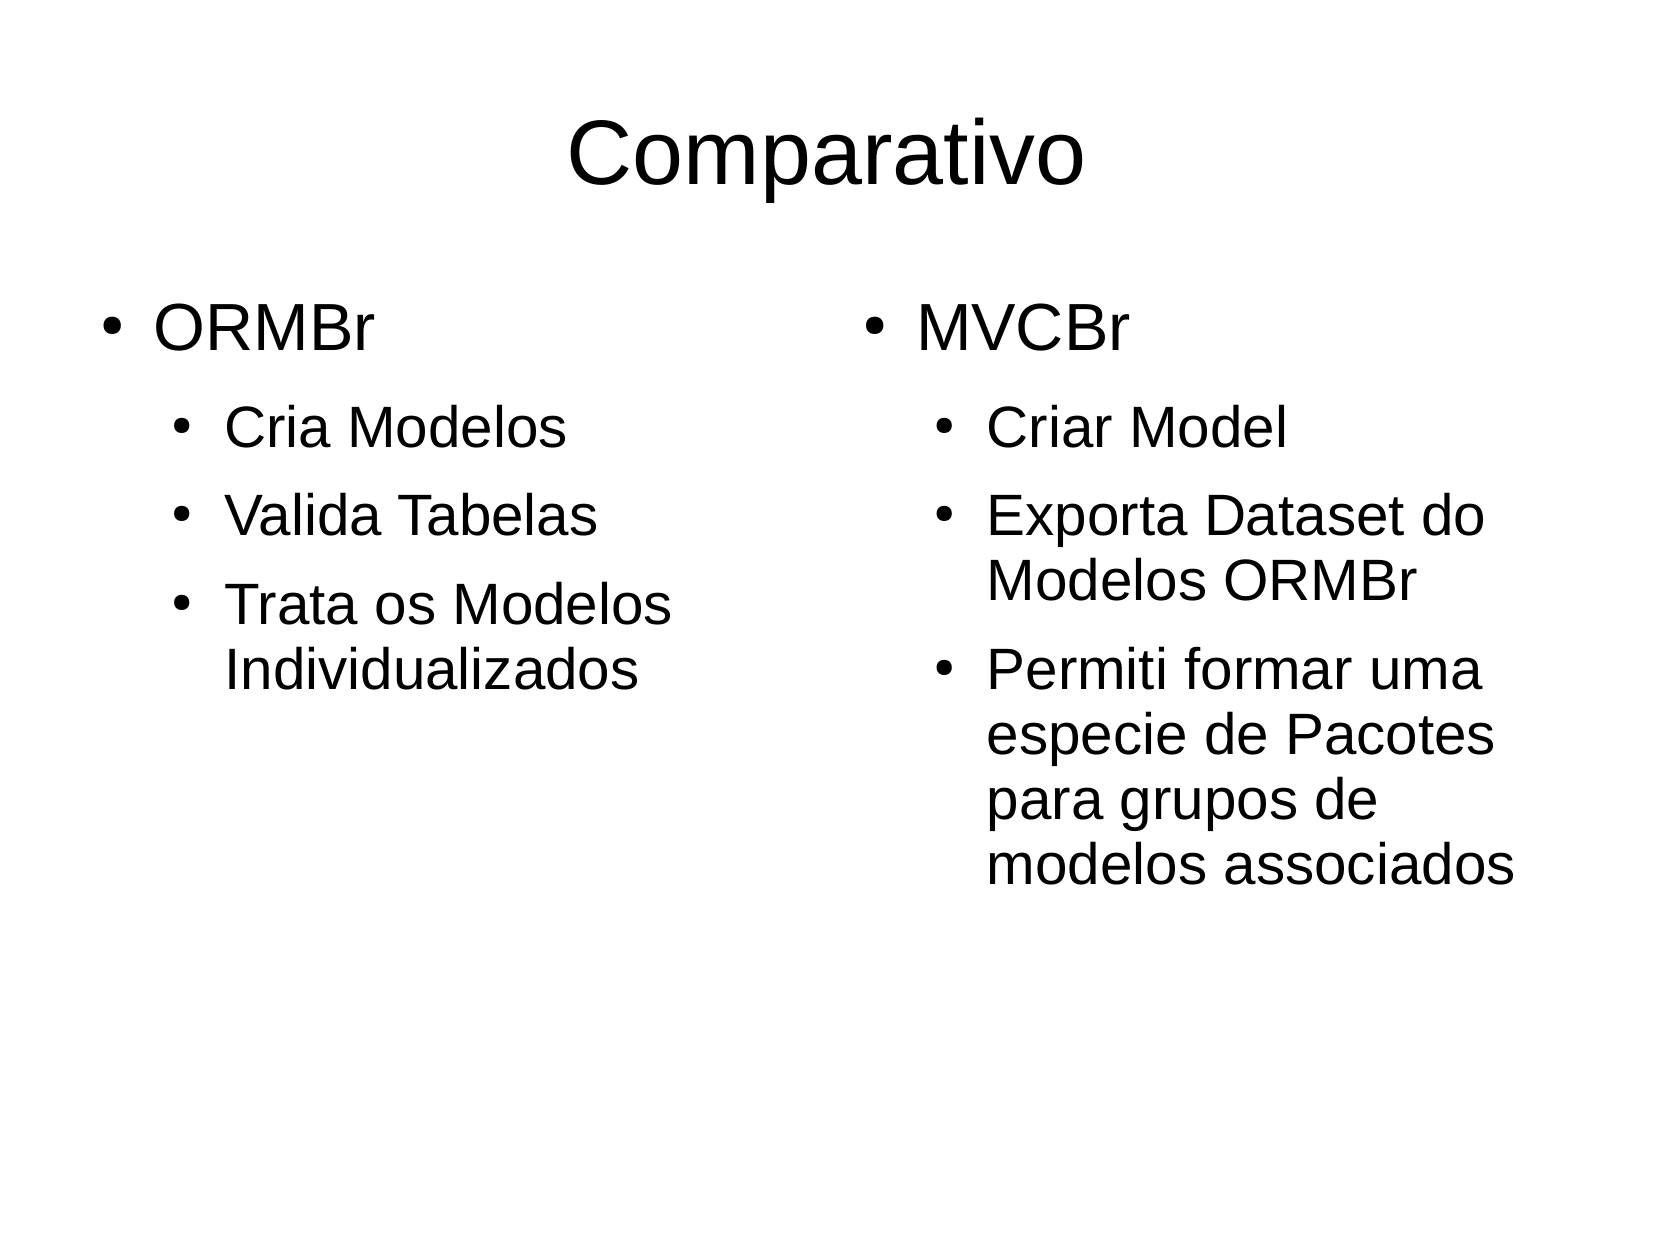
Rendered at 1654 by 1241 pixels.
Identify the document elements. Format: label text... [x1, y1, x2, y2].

title Comparativo [82, 49, 1571, 257]
list ORMBr Cria Modelos Valida Tabelas Trata os Modelos Individualizados [82, 290, 809, 1010]
list MVCBr Criar Model Exporta Dataset do Modelos ORMBr Permiti formar uma especie de Pacotes para grupos de modelos associados [845, 290, 1572, 1010]
